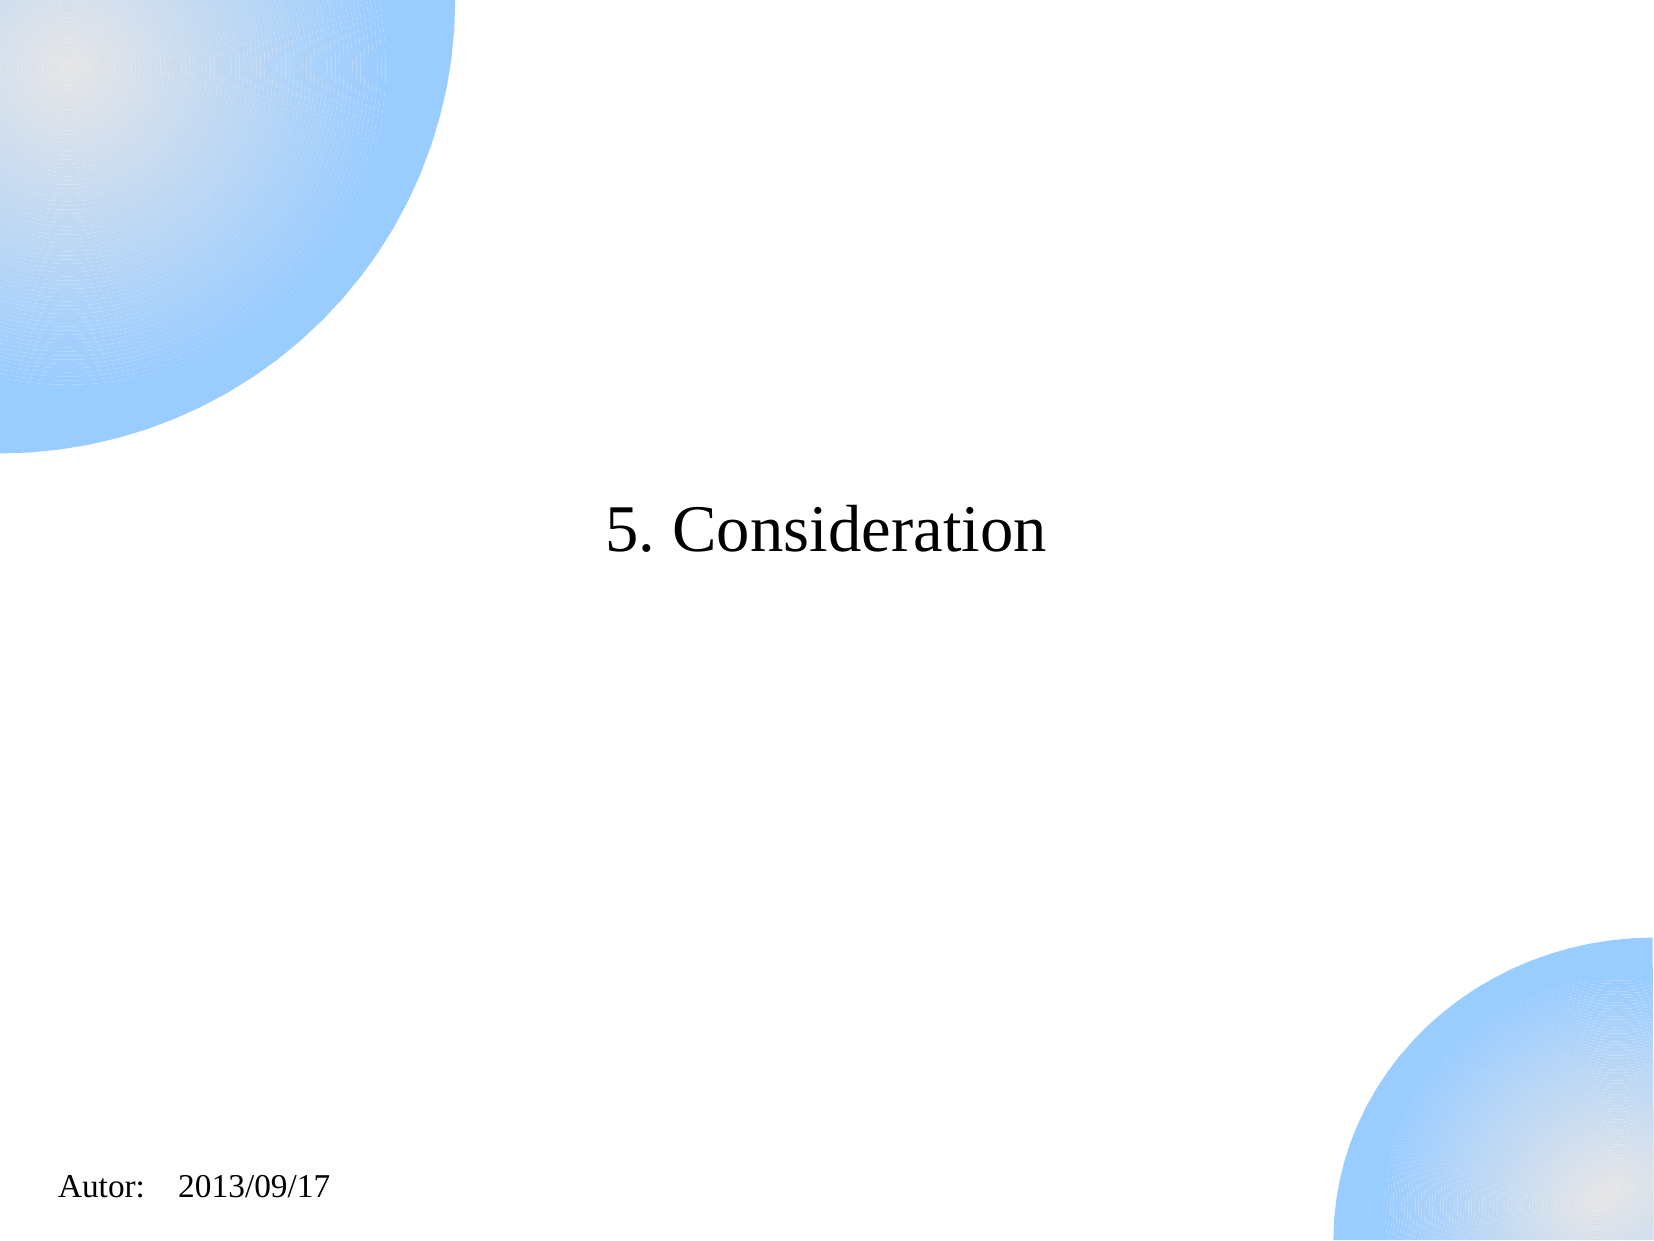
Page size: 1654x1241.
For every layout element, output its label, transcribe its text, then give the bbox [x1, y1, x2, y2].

subtitle 5. Consideration [82, 49, 1571, 1010]
